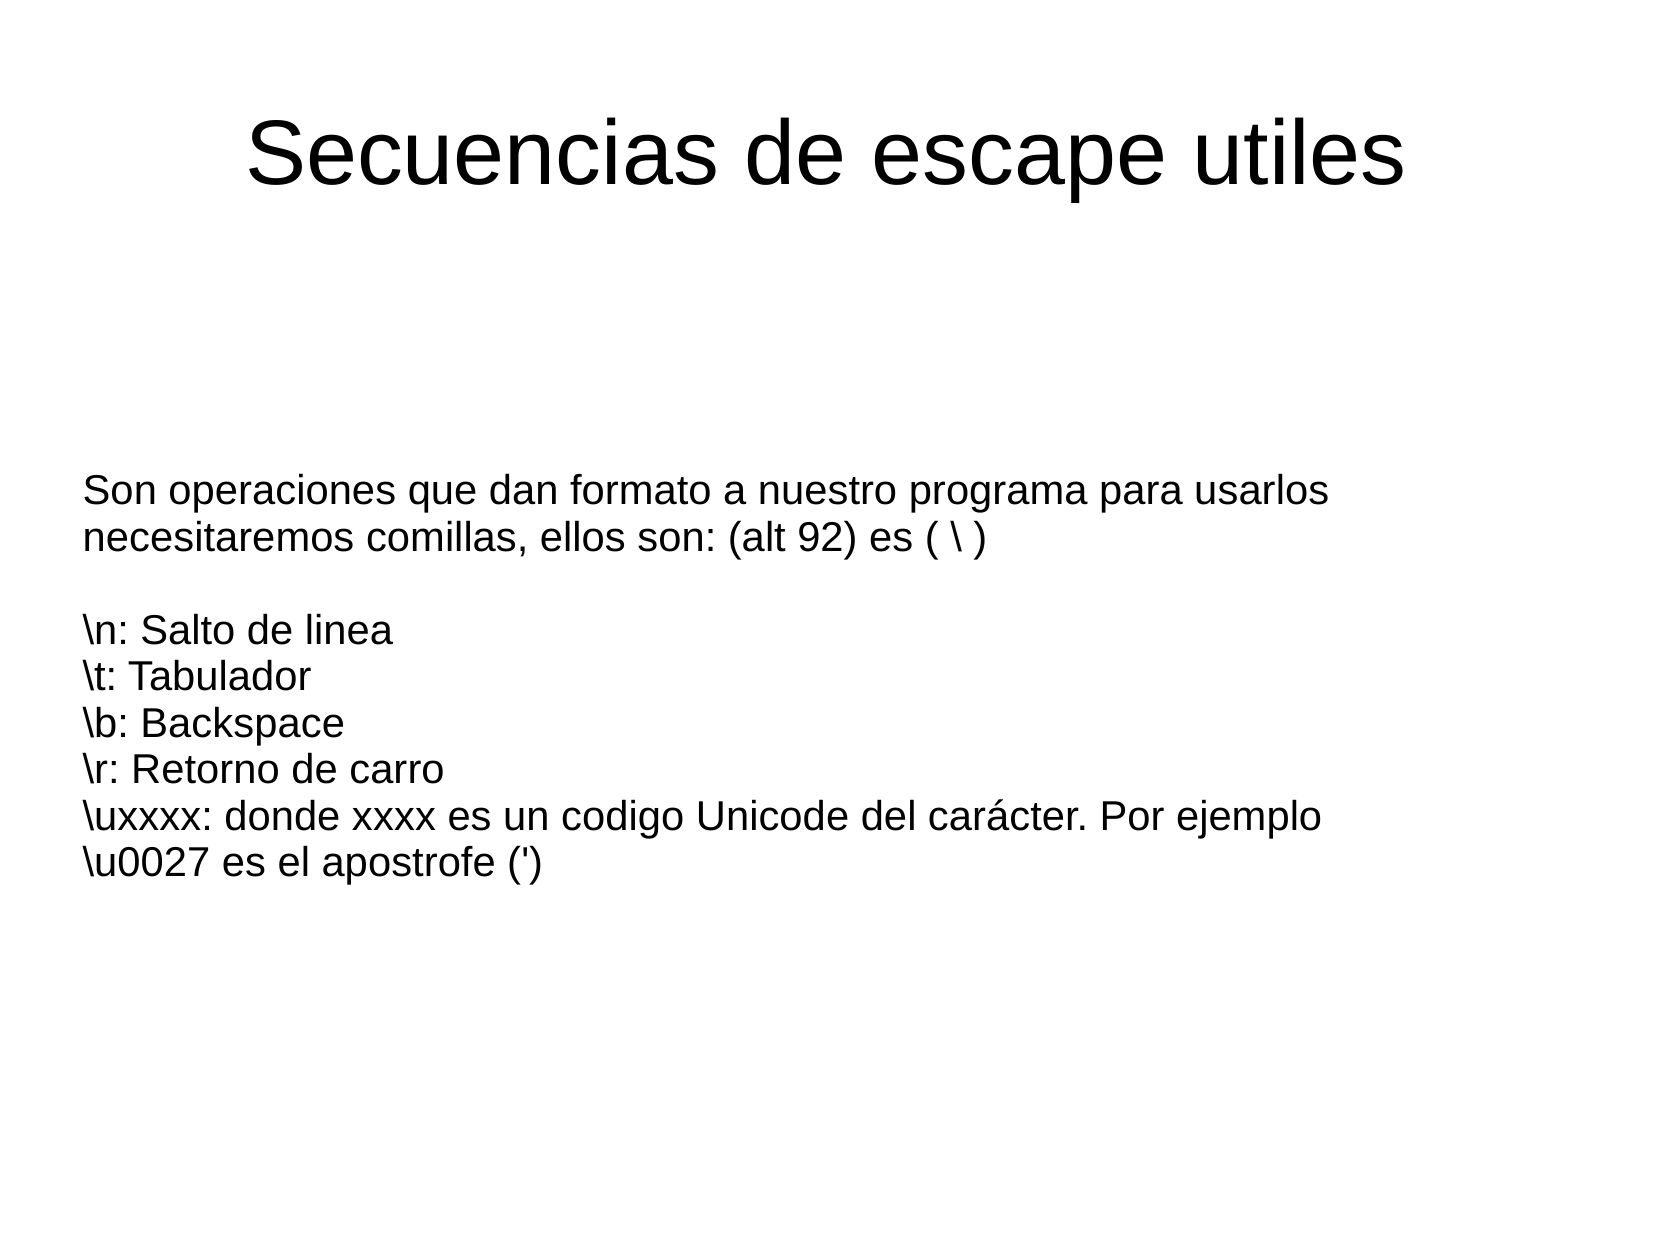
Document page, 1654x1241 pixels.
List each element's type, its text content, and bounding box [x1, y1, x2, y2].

subtitle Son operaciones que dan formato a nuestro programa para usarlos necesitaremos comillas, ellos son: (alt 92) es ( \ ) \n: Salto de linea \t: Tabulador \b: Backspace \r: Retorno de carro \uxxxx: donde xxxx es un codigo Unicode del carácter. Por ejemplo \u0027 es el apostrofe (') [82, 290, 1571, 1109]
title Secuencias de escape utiles [82, 49, 1571, 257]
